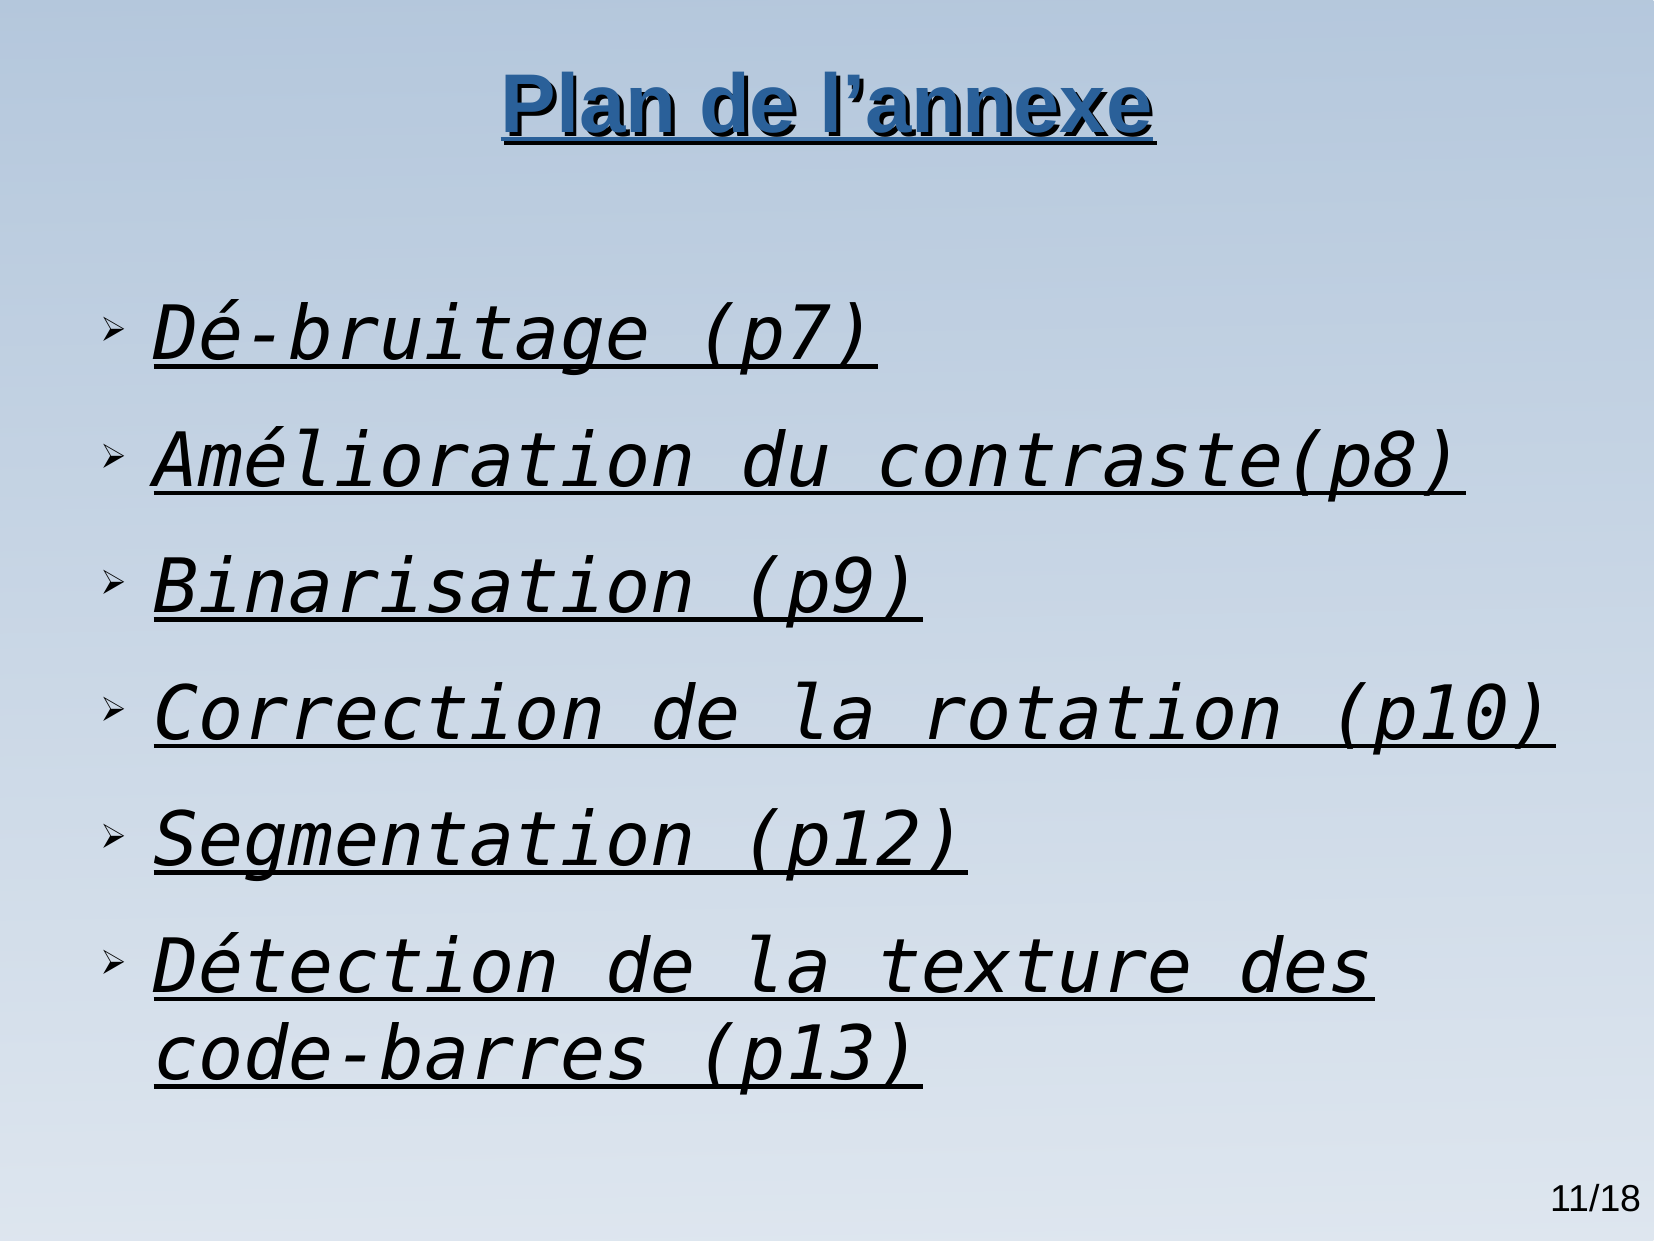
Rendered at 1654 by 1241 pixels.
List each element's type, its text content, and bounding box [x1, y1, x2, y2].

list Dé-bruitage (p7) Amélioration du contraste(p8) Binarisation (p9) Correction de la rotation (p10) Segmentation (p12) Détection de la texture des code-barres (p13) [82, 290, 1595, 1123]
title Plan de l’annexe [82, 0, 1571, 207]
